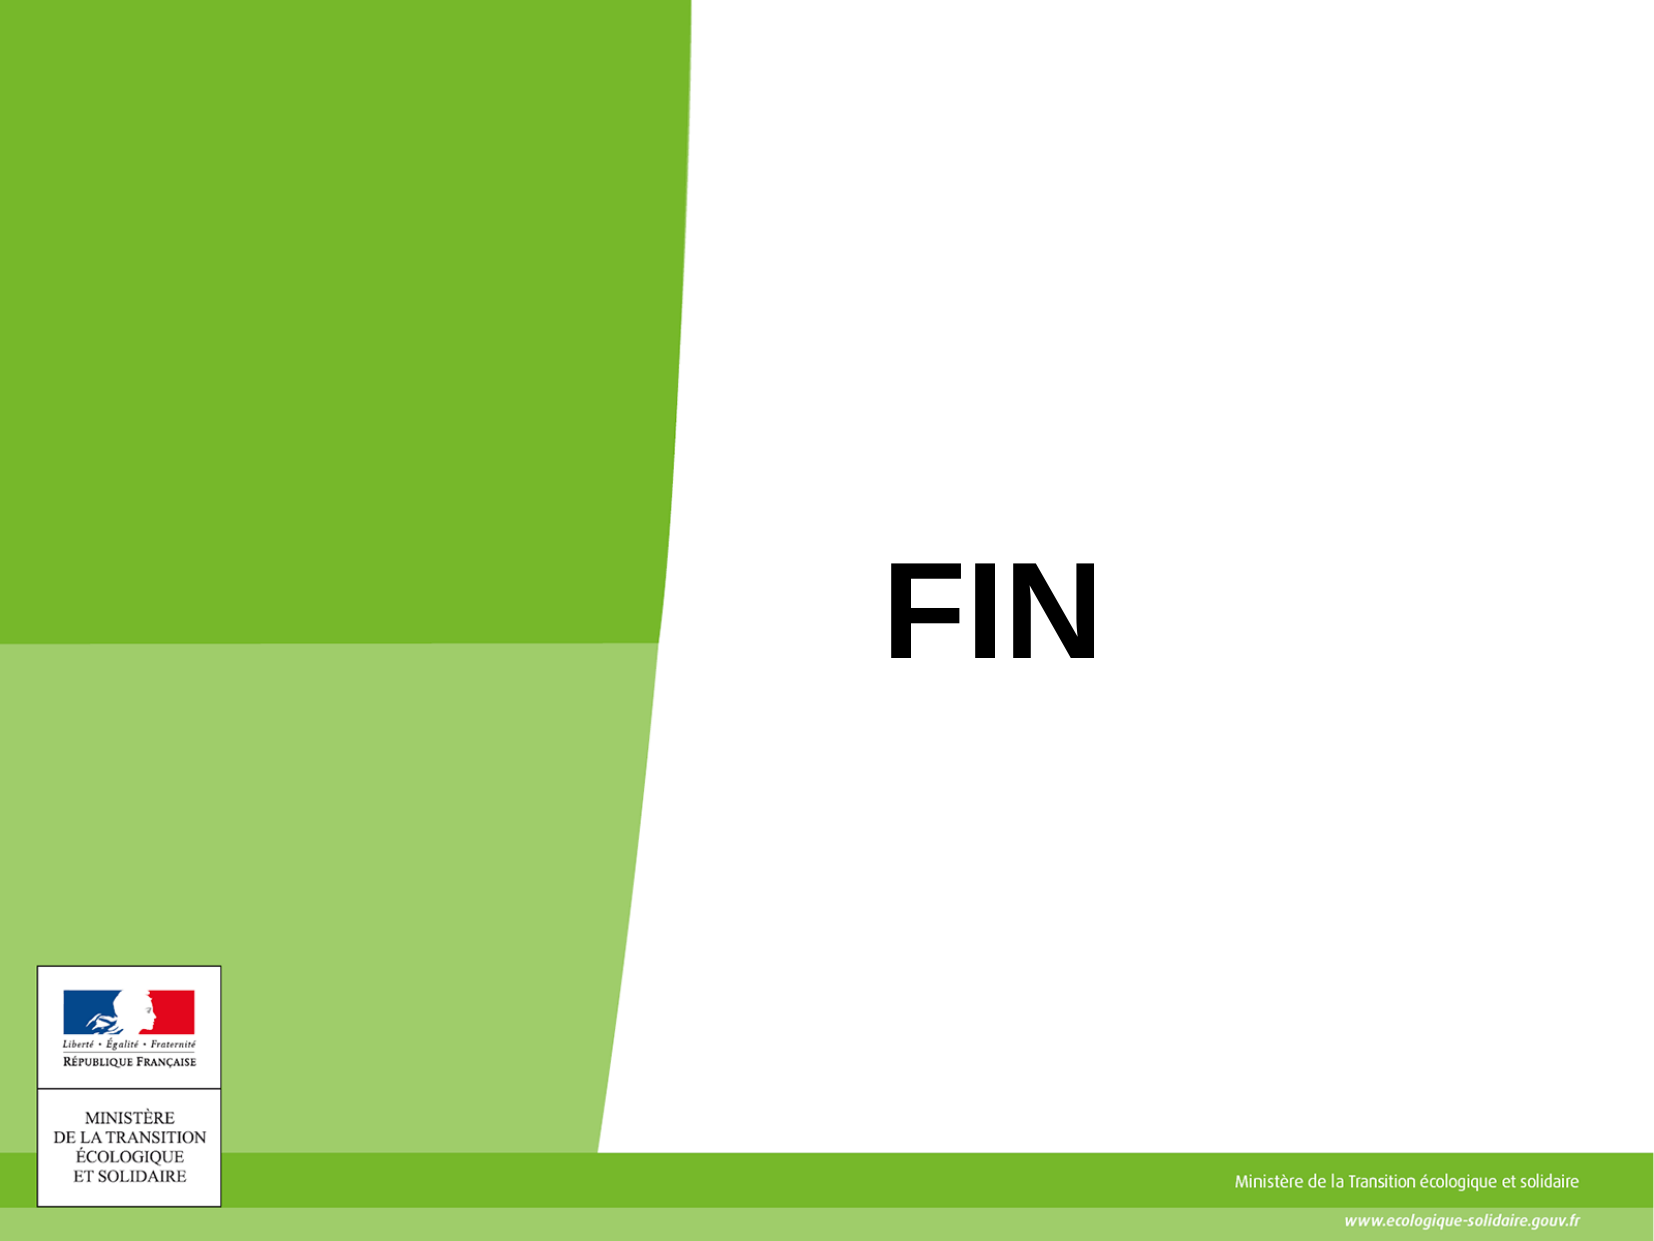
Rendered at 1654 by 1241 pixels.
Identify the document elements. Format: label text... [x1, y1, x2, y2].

text_box FIN [867, 526, 1120, 696]
picture [0, 0, 1654, 1241]
